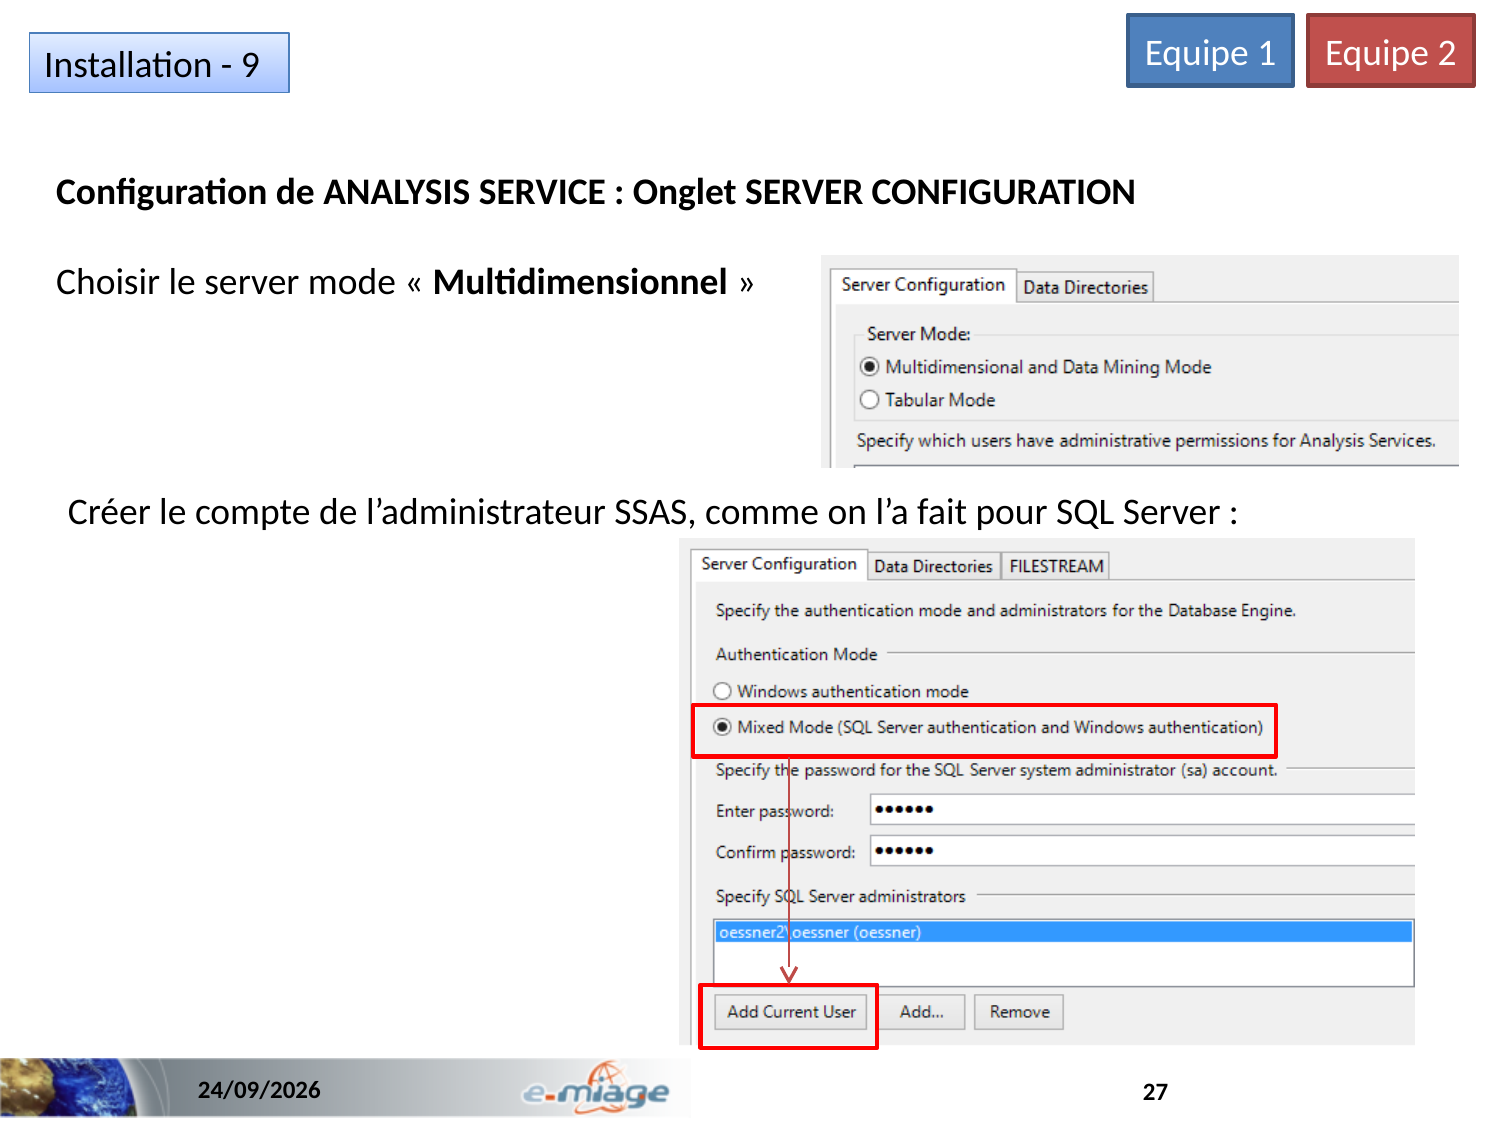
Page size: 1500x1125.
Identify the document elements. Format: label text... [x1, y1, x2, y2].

text_box Installation - 9 [29, 32, 290, 93]
text_box Equipe 2 [1308, 14, 1474, 86]
picture [0, 1058, 691, 1118]
text_box Créer le compte de l’administrateur SSAS, comme on l’a fait pour SQL Server : [53, 479, 1275, 540]
picture [821, 255, 1459, 468]
text_box Configuration de ANALYSIS SERVICE : Onglet SERVER CONFIGURATION Choisir le server mode « Multidimensionnel » [41, 159, 1365, 310]
text_box Equipe 1 [1127, 14, 1294, 86]
picture [703, 987, 875, 1046]
picture [679, 538, 1415, 1048]
